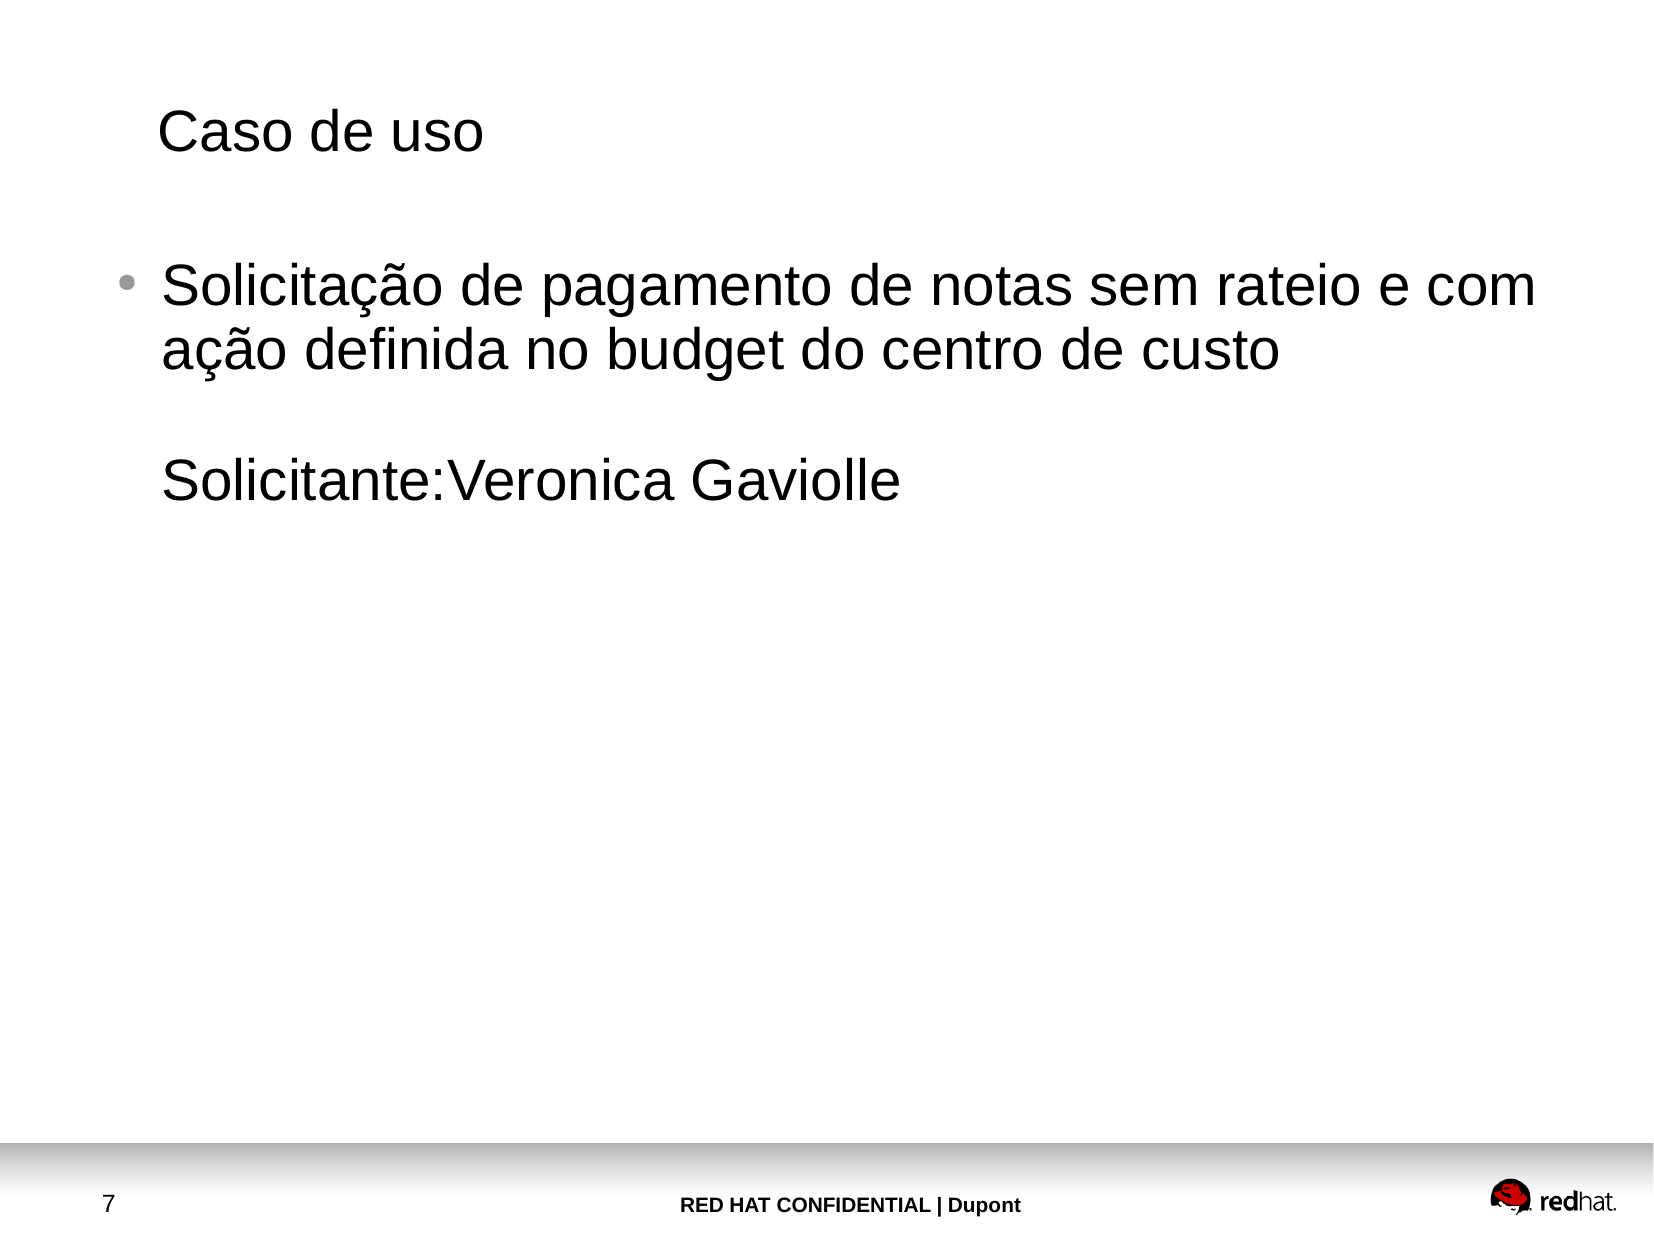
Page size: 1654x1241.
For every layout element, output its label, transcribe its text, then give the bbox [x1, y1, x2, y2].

text_box Caso de uso [82, 37, 1571, 226]
picture [0, 1143, 1654, 1241]
text_box Solicitação de pagamento de notas sem rateio e com ação definida no budget do centro de custo Solicitante:Veronica Gaviolle [86, 244, 1576, 1039]
